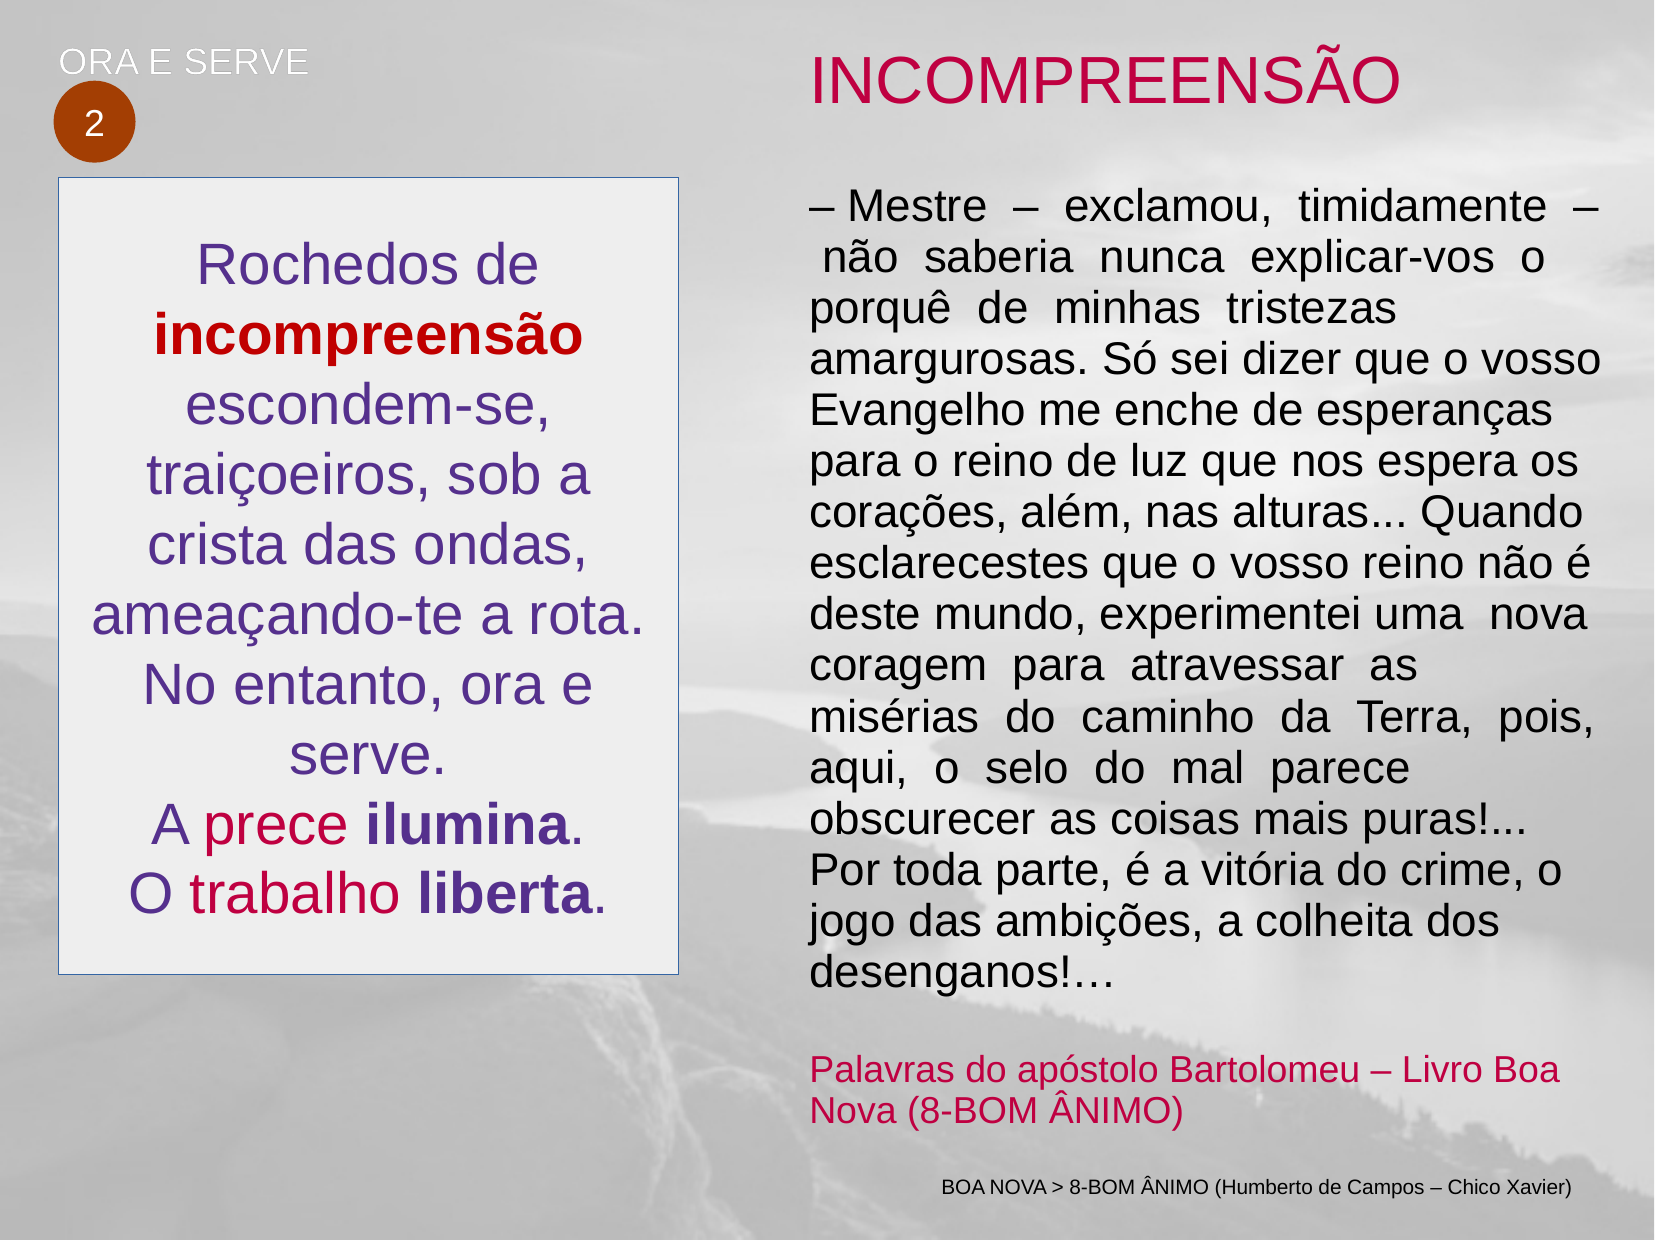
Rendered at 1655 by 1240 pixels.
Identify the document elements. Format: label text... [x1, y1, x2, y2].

picture [0, 0, 1655, 1240]
text_box Rochedos de incompreensão escondem-se, traiçoeiros, sob a crista das ondas, ameaçando-te a rota. No entanto, ora e serve. A prece ilumina. O trabalho liberta. [58, 177, 679, 975]
text_box BOA NOVA > 8-BOM ÂNIMO (Humberto de Campos – Chico Xavier) [926, 1166, 1595, 1205]
text_box – Mestre – exclamou, timidamente – não saberia nunca explicar-vos o porquê de minhas tristezas amargurosas. Só sei dizer que o vosso Evangelho me enche de esperanças para o reino de luz que nos espera os corações, além, nas alturas... Quando esclarecestes que o vosso reino não é deste mundo, experimentei uma nova coragem para atravessar as misérias do caminho da Terra, pois, aqui, o selo do mal parece obscurecer as coisas mais puras!... Por toda parte, é a vitória do crime, o jogo das ambições, a colheita dos desenganos!… Palavras do apóstolo Bartolomeu – Livro Boa Nova (8-BOM ÂNIMO) [794, 172, 1624, 1094]
text_box INCOMPREENSÃO [794, 29, 1418, 119]
text_box 2 [53, 80, 136, 163]
text_box ORA E SERVE [43, 29, 325, 87]
